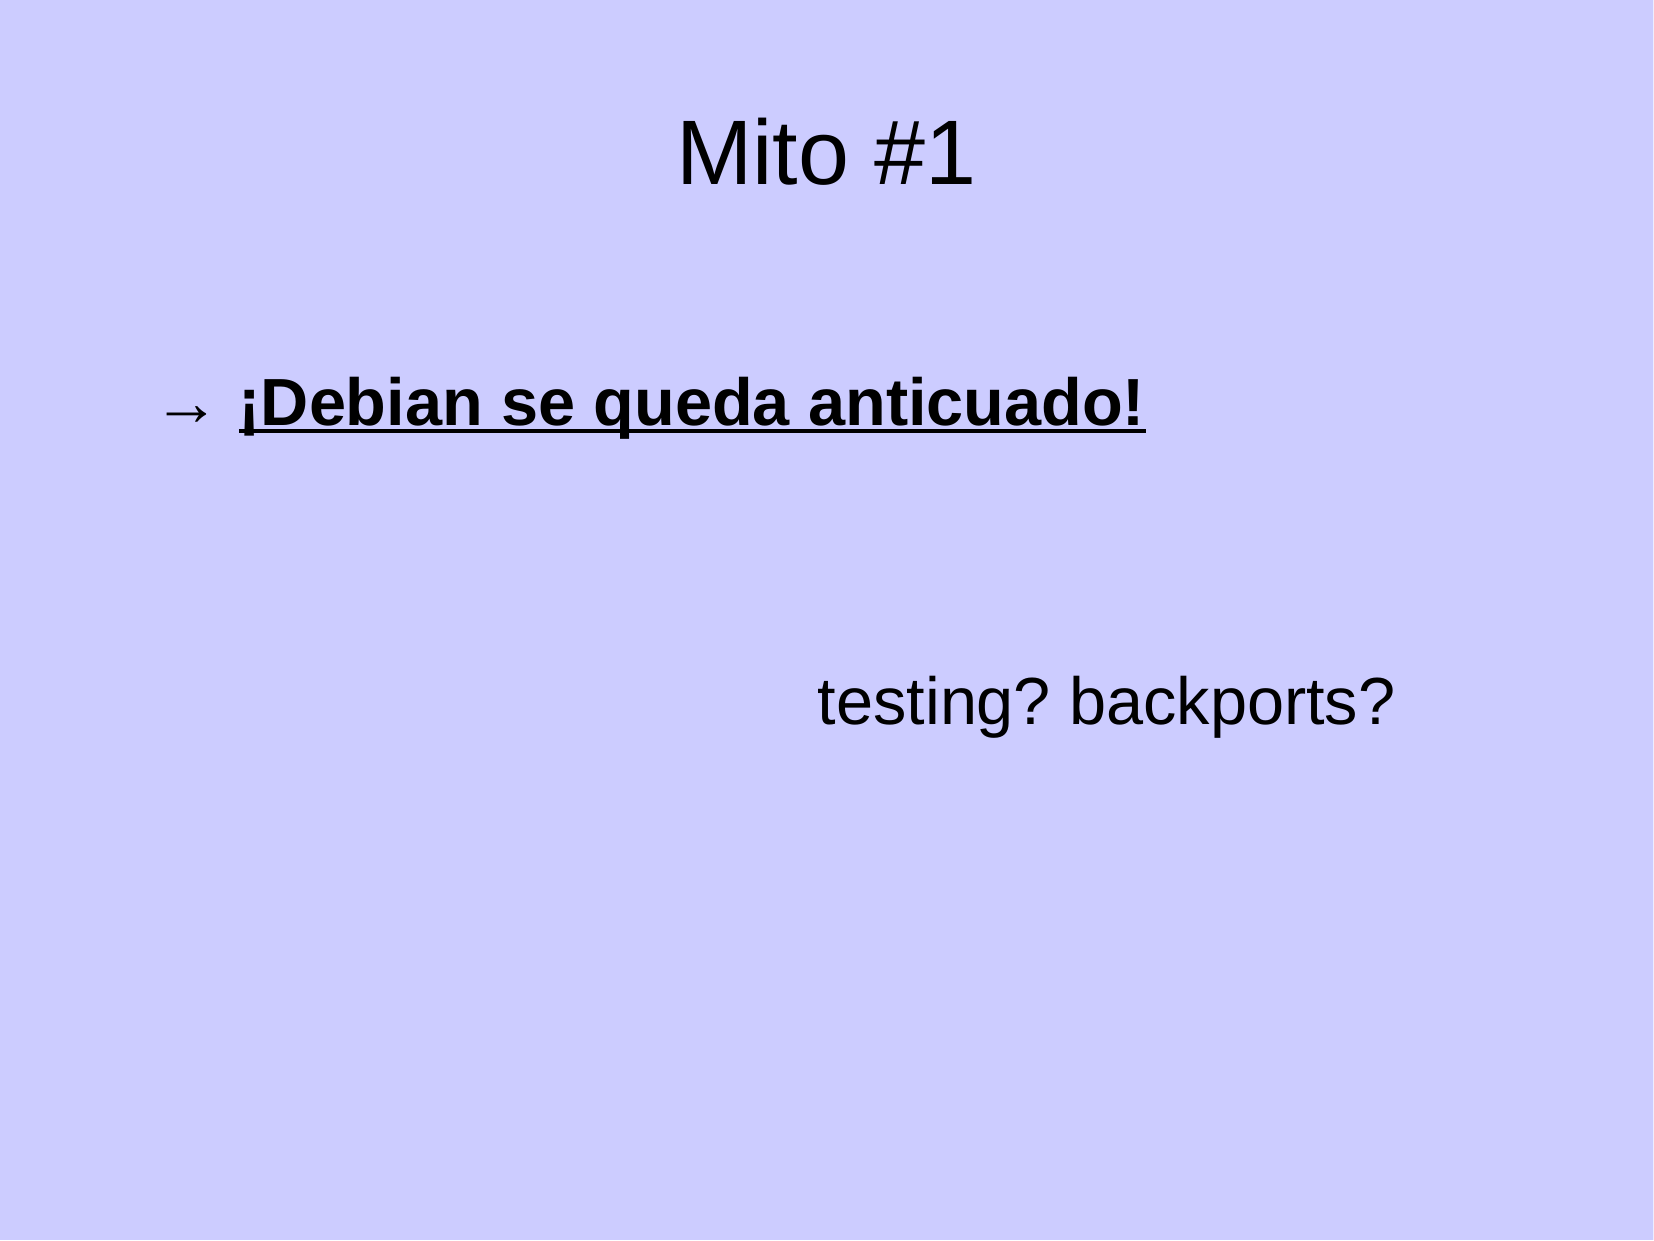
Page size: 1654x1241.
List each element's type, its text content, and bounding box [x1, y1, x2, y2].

list → ¡Debian se queda anticuado! testing? backports? [82, 290, 1571, 1010]
title Mito #1 [82, 49, 1571, 257]
